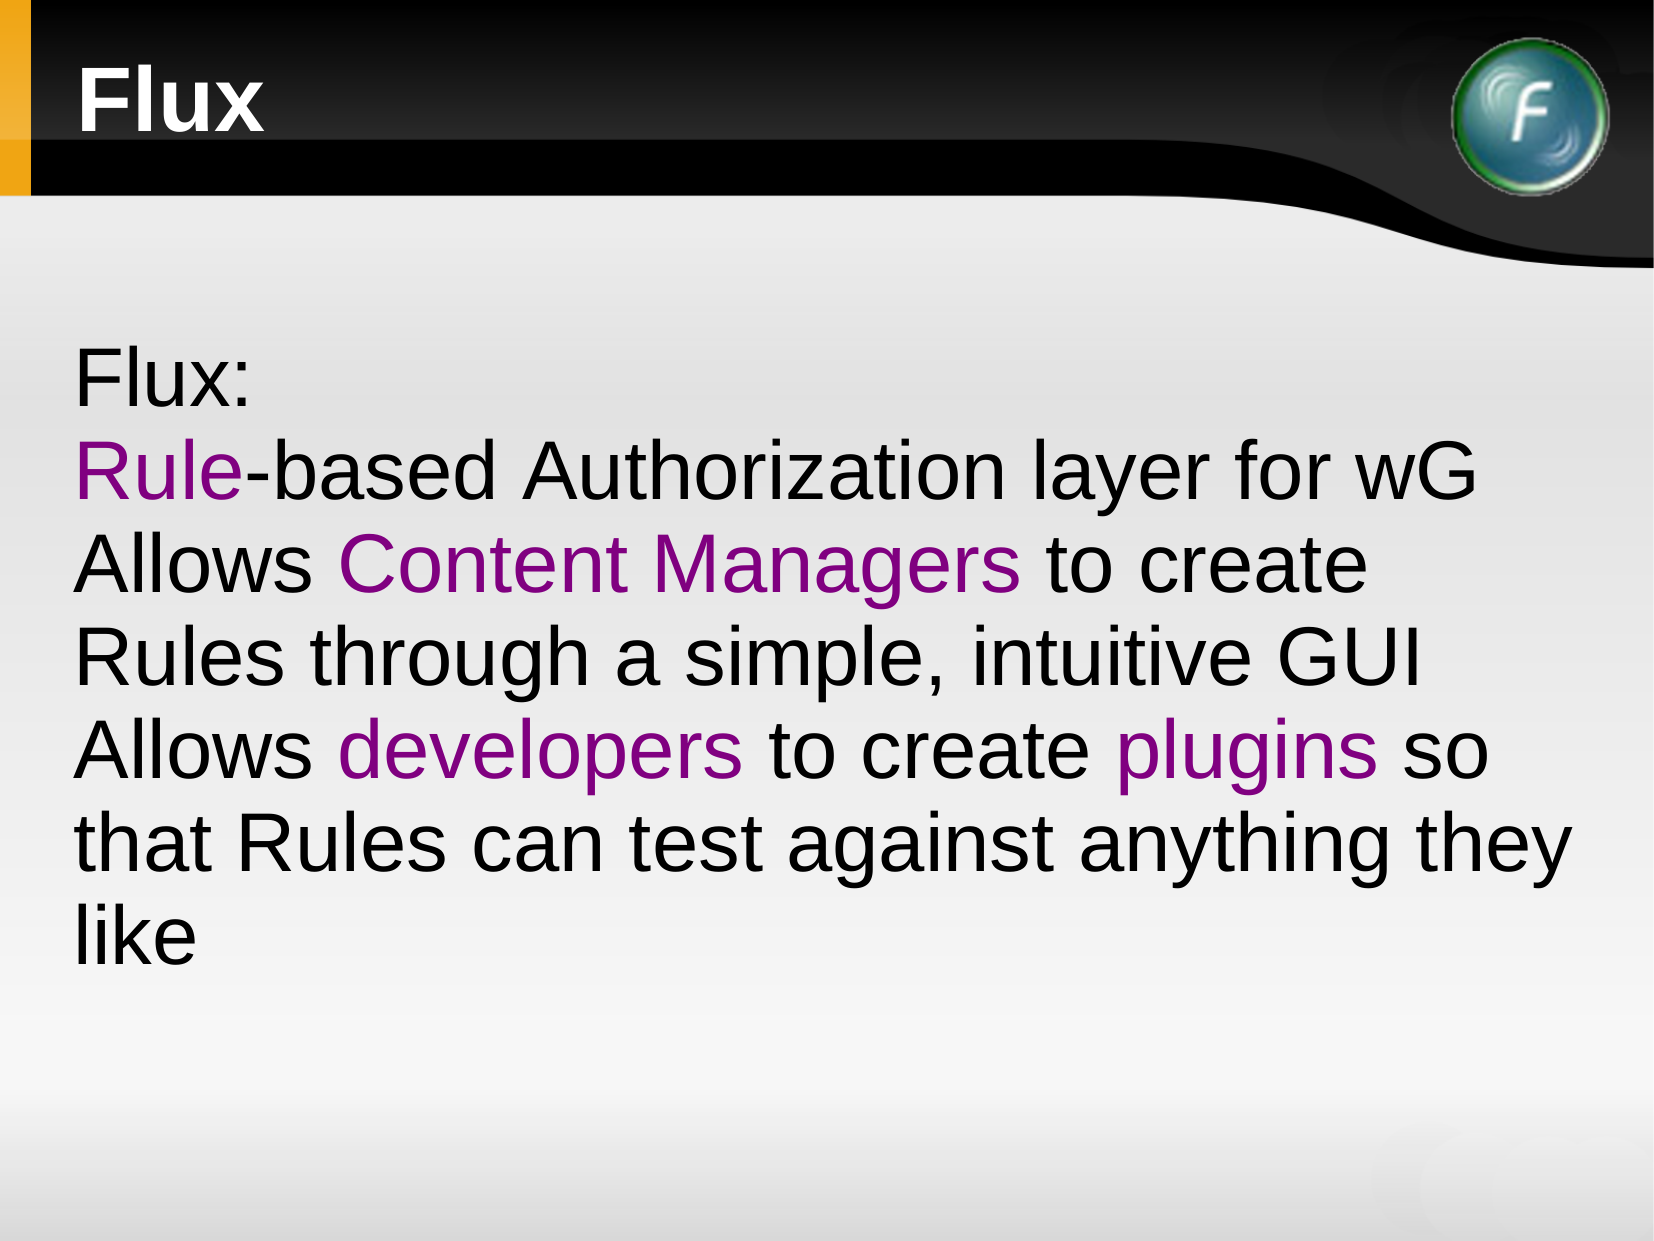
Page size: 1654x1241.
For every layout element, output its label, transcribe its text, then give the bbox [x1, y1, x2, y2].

text_box Flux: Rule-based Authorization layer for wG Allows Content Managers to create Rules through a simple, intuitive GUI Allows developers to create plugins so that Rules can test against anything they like [59, 324, 1595, 991]
picture [0, 0, 1654, 1241]
title Flux [76, 7, 1565, 200]
